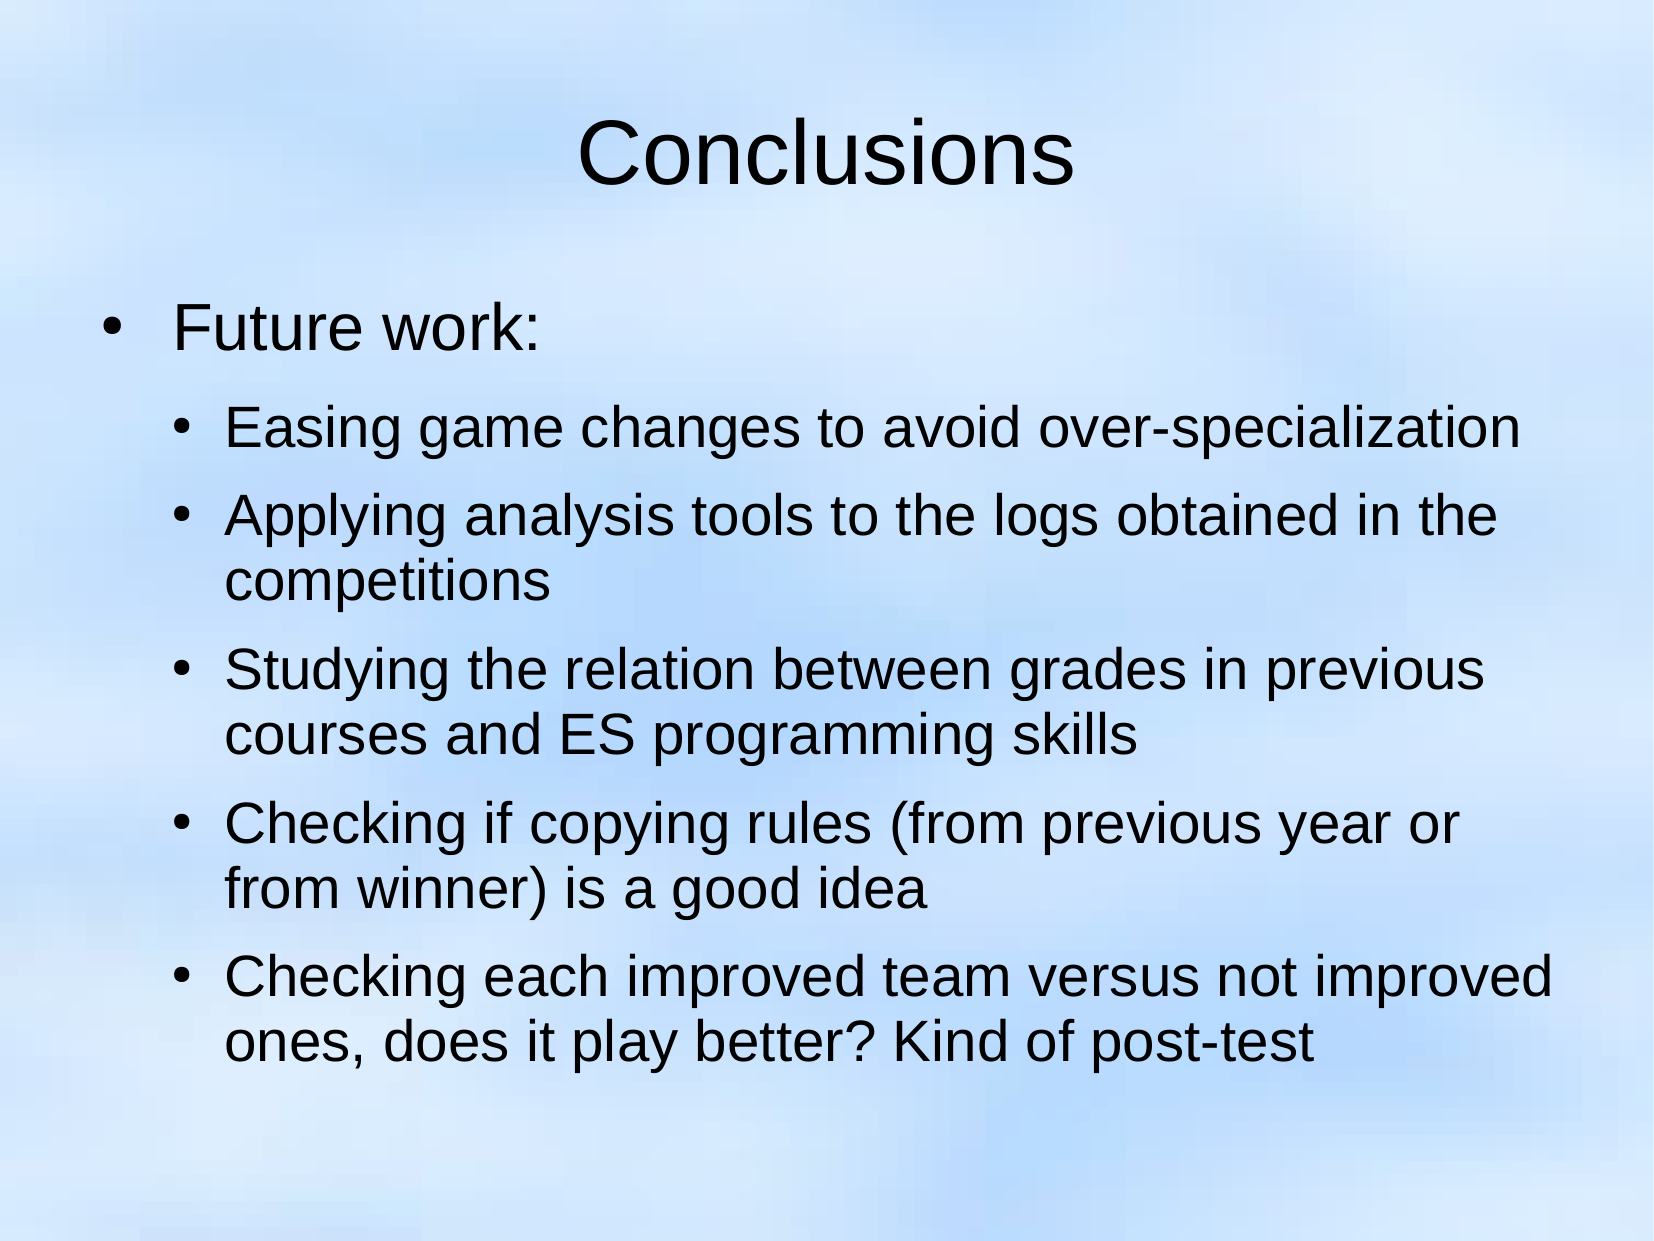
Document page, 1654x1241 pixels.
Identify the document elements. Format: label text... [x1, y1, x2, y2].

list Future work: Easing game changes to avoid over-specialization Applying analysis tools to the logs obtained in the competitions Studying the relation between grades in previous courses and ES programming skills Checking if copying rules (from previous year or from winner) is a good idea Checking each improved team versus not improved ones, does it play better? Kind of post-test [82, 290, 1571, 1109]
picture [0, 0, 1654, 1241]
title Conclusions [82, 56, 1571, 250]
